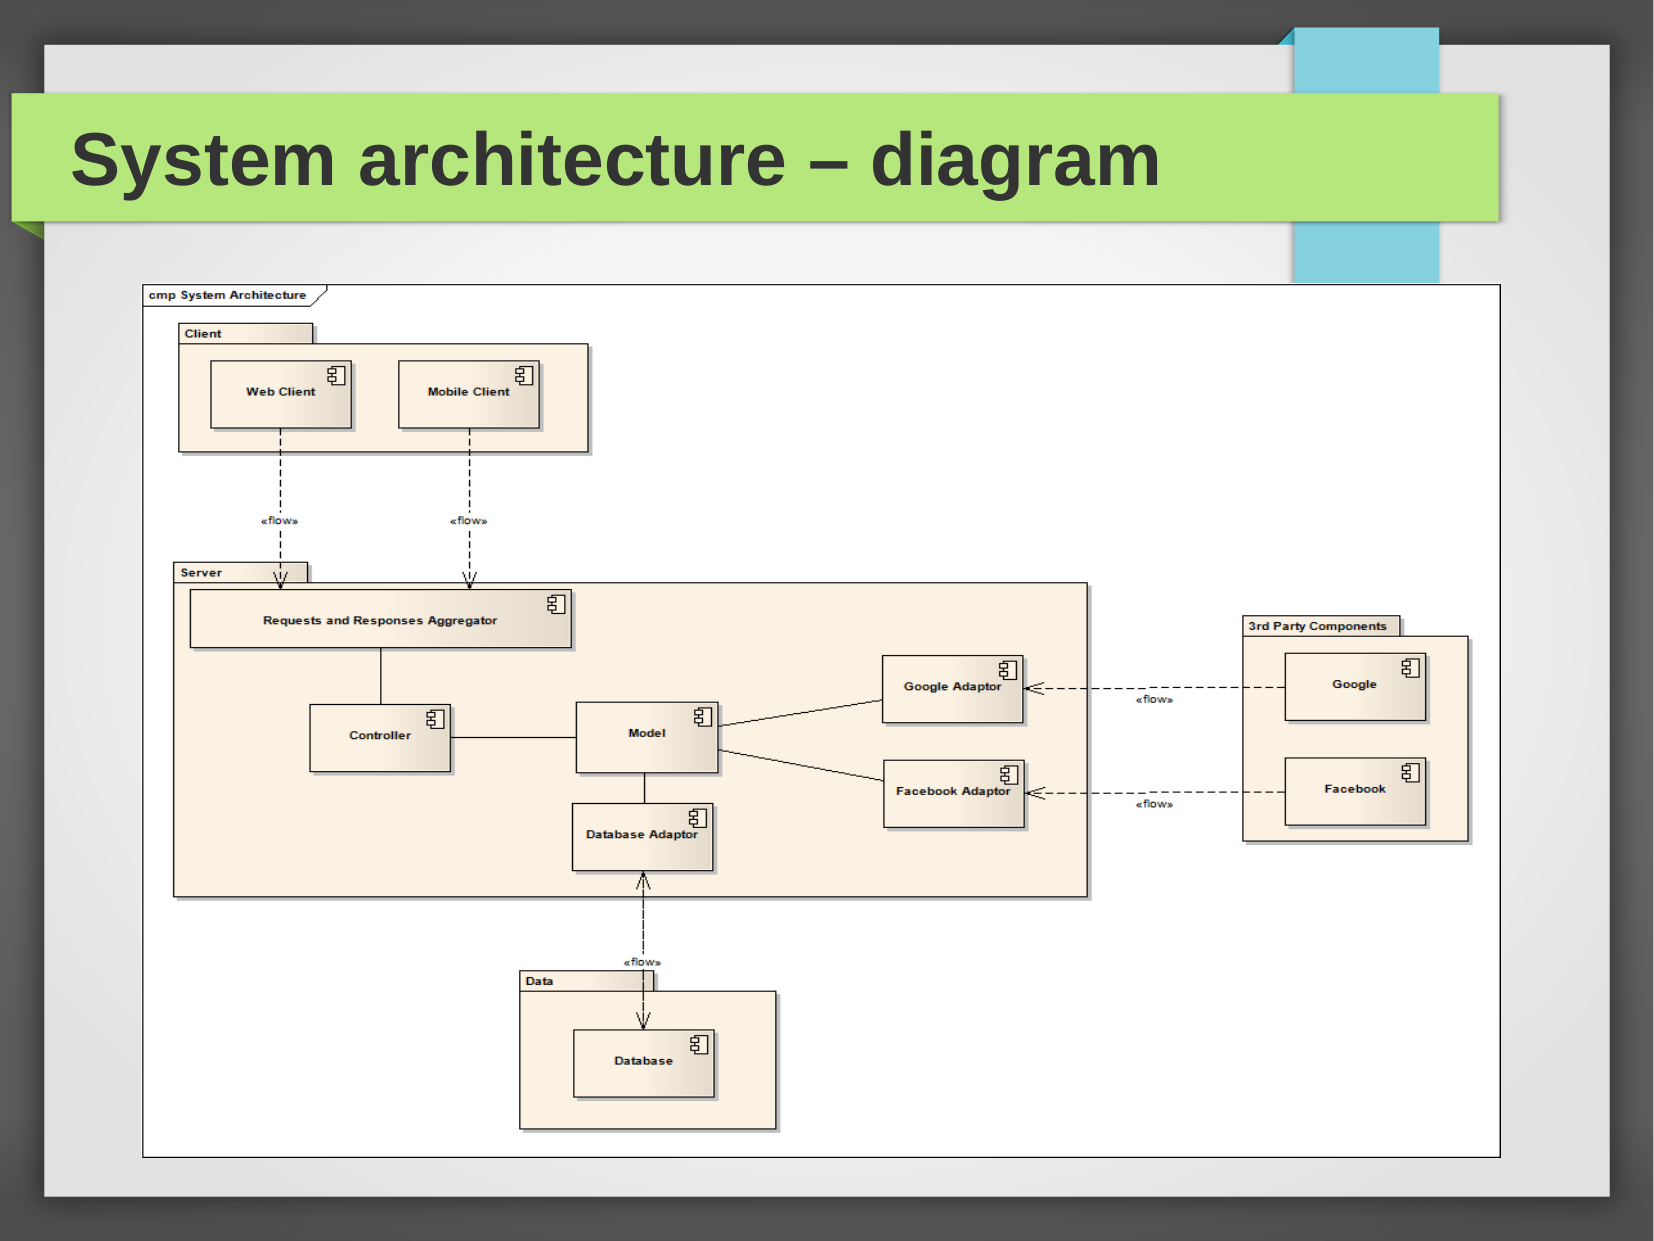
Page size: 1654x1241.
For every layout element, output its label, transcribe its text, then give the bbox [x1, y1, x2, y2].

title System architecture – diagram [70, 106, 1229, 213]
picture [0, 0, 1654, 1241]
